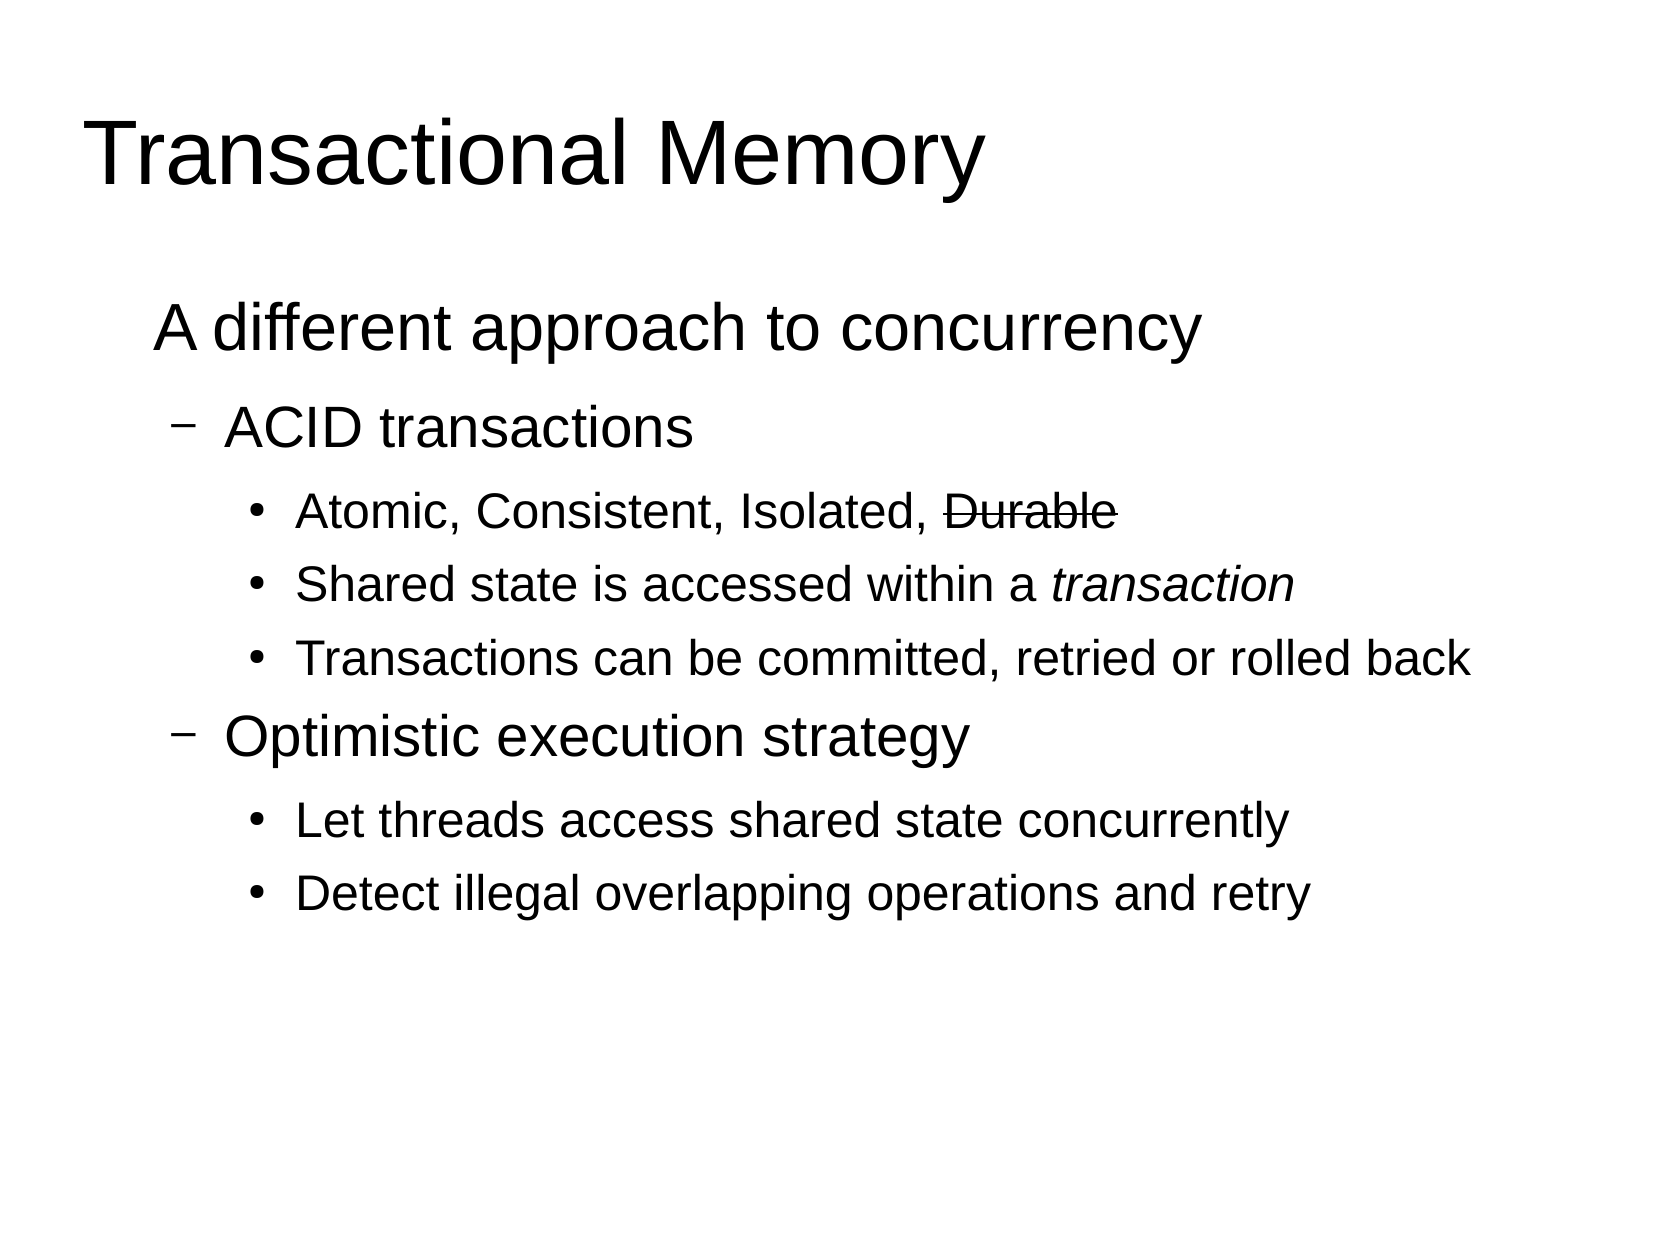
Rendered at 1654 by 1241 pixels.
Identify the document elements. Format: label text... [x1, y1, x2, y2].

title Transactional Memory [82, 49, 1571, 257]
list A different approach to concurrency ACID transactions Atomic, Consistent, Isolated, Durable Shared state is accessed within a transaction Transactions can be committed, retried or rolled back Optimistic execution strategy Let threads access shared state concurrently Detect illegal overlapping operations and retry [82, 290, 1571, 1010]
